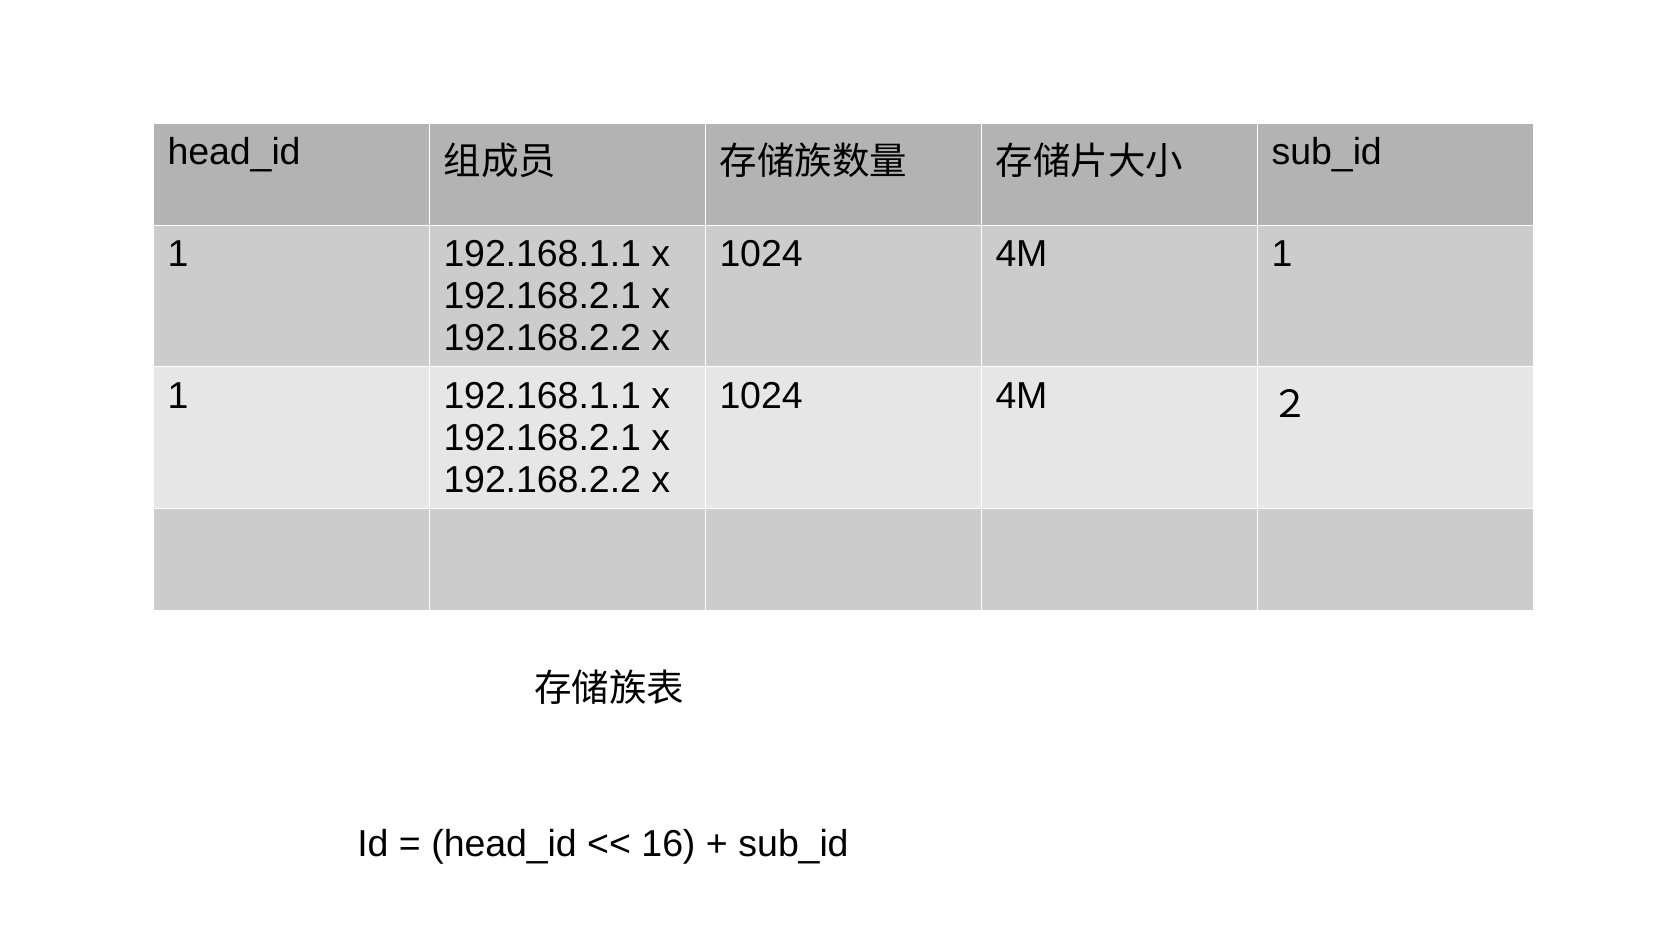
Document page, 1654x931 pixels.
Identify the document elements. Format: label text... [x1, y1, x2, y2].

table_cell 1024 [706, 226, 981, 366]
table_cell [982, 509, 1257, 610]
table_cell ２ [1258, 367, 1533, 508]
text_box 存储族表 [519, 650, 700, 721]
table_header sub_id [1258, 124, 1533, 225]
table_cell 1 [154, 226, 429, 366]
table_cell 192.168.1.1 x 192.168.2.1 x 192.168.2.2 x [430, 367, 705, 508]
table_cell [706, 509, 981, 610]
table_cell 1024 [706, 367, 981, 508]
table_cell 1 [154, 367, 429, 508]
table_cell 192.168.1.1 x 192.168.2.1 x 192.168.2.2 x [430, 226, 705, 366]
table_cell 4M [982, 226, 1257, 366]
table_header 存储族数量 [706, 124, 981, 225]
text_box Id = (head_id << 16) + sub_id [342, 814, 864, 872]
table_cell 1 [1258, 226, 1533, 366]
table_header 组成员 [430, 124, 705, 225]
table_cell [154, 509, 429, 610]
table_header head_id [154, 124, 429, 225]
table_cell 4M [982, 367, 1257, 508]
table_header 存储片大小 [982, 124, 1257, 225]
table_cell [1258, 509, 1533, 610]
table_cell [430, 509, 705, 610]
